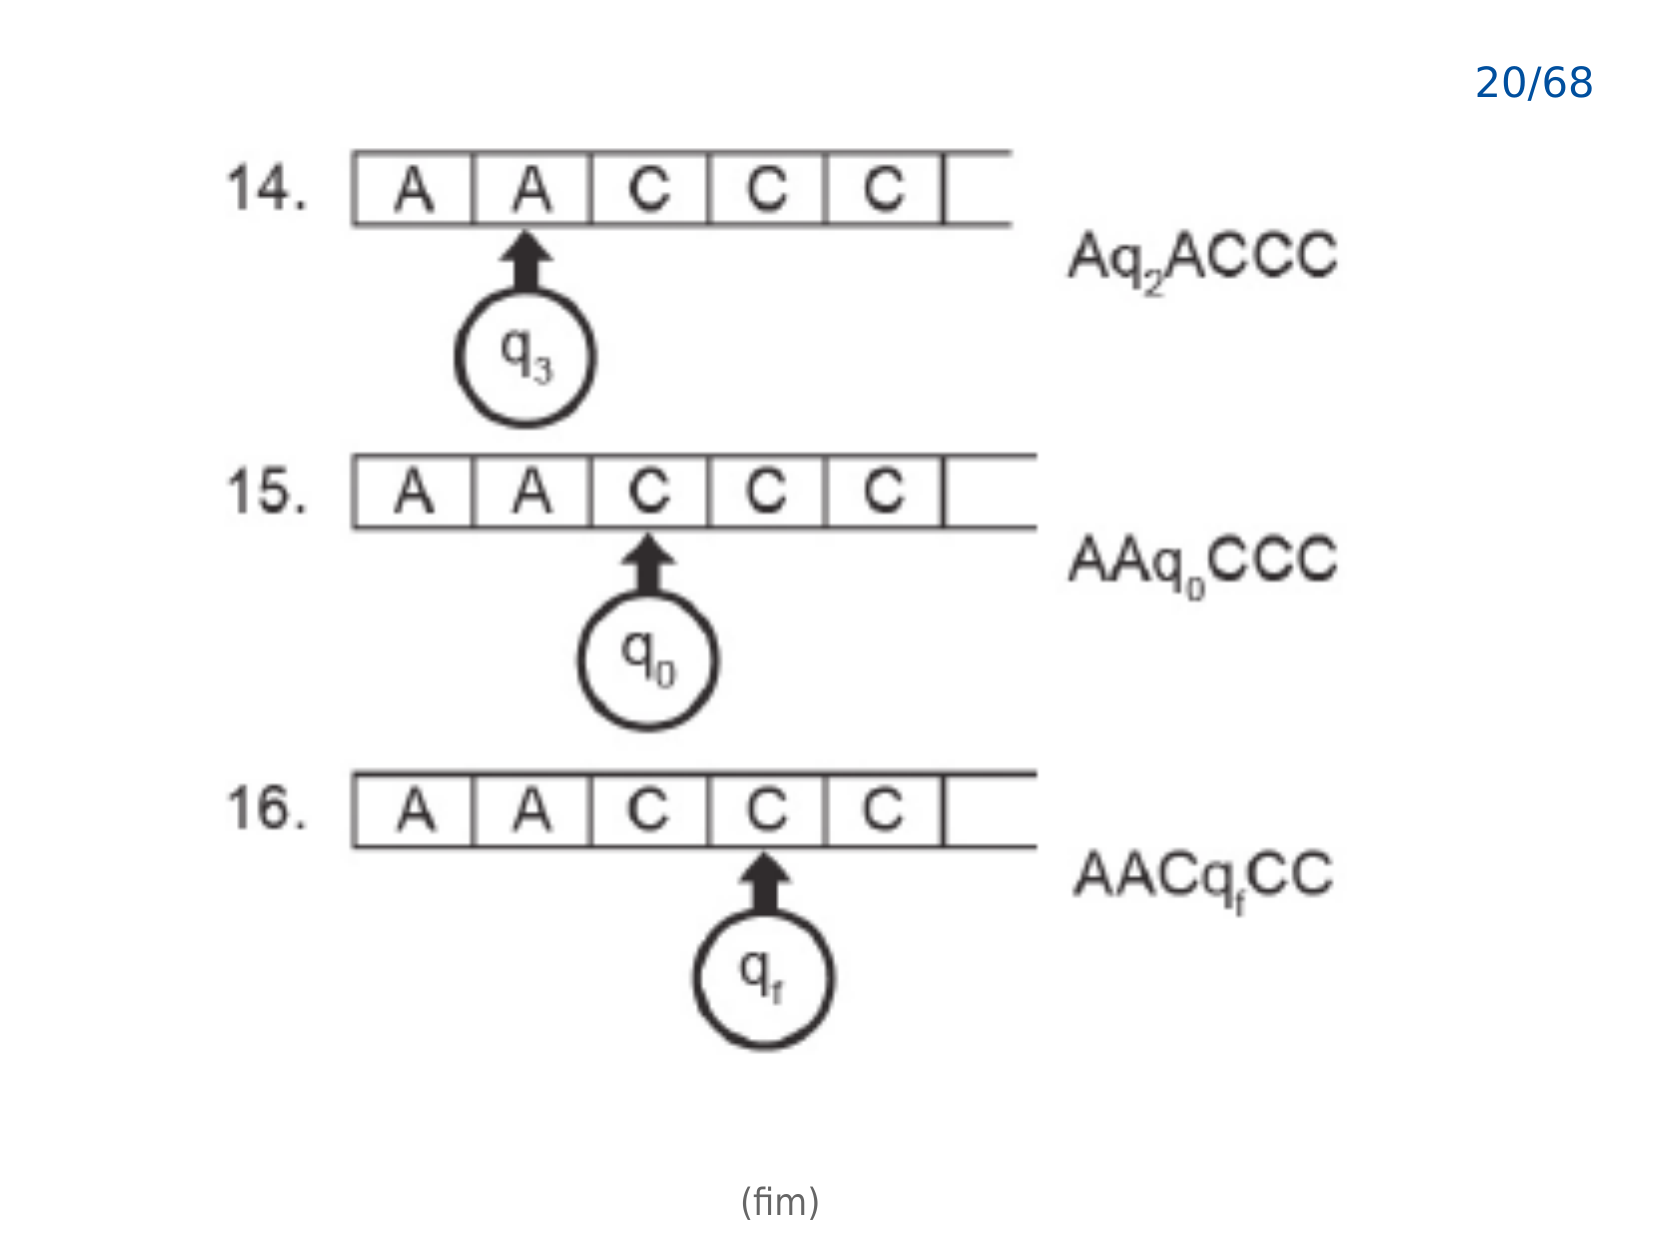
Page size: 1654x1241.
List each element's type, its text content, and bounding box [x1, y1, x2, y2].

text_box (fim) [725, 1173, 845, 1237]
picture [224, 147, 1350, 1070]
